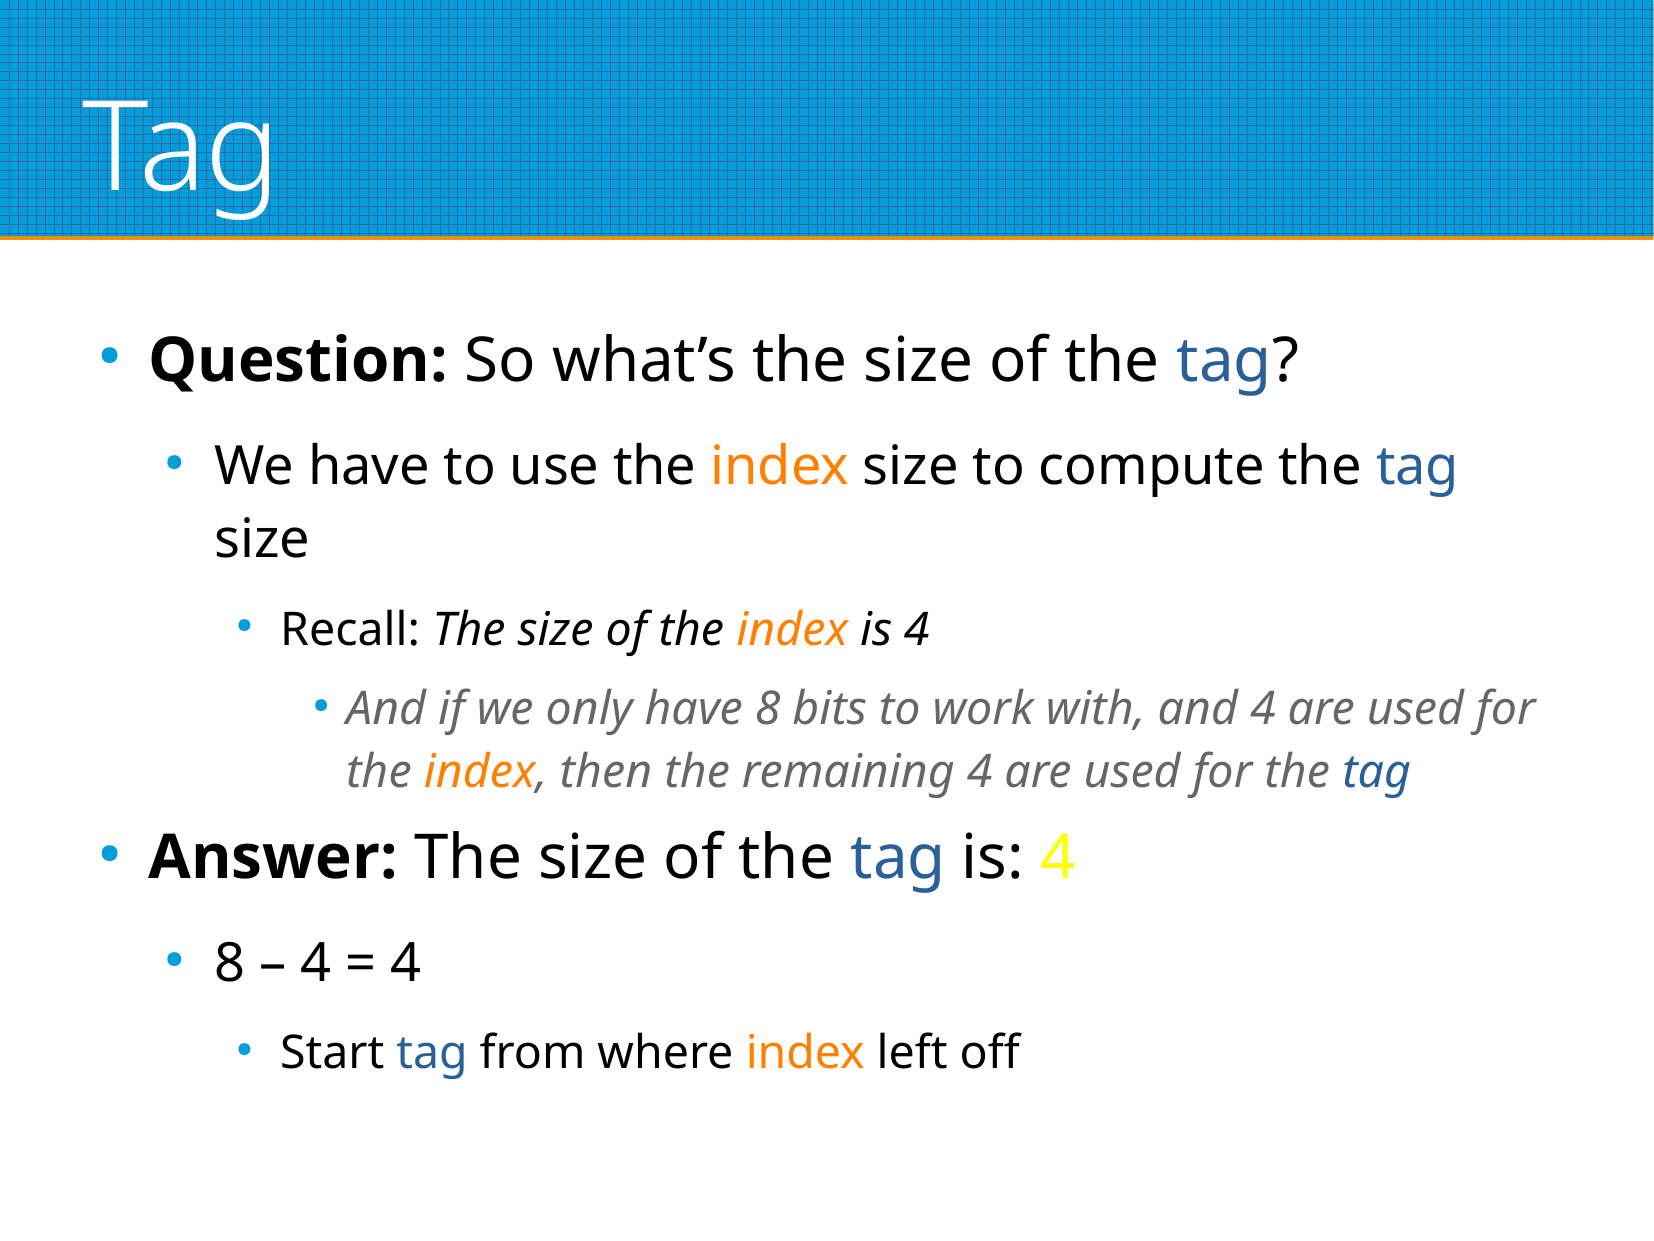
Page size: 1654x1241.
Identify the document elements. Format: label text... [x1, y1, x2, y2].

title Tag [82, 19, 1571, 227]
list Question: So what’s the size of the tag? We have to use the index size to compute the tag size Recall: The size of the index is 4 And if we only have 8 bits to work with, and 4 are used for the index, then the remaining 4 are used for the tag Answer: The size of the tag is: 4 8 – 4 = 4 Start tag from where index left off [82, 314, 1563, 1093]
